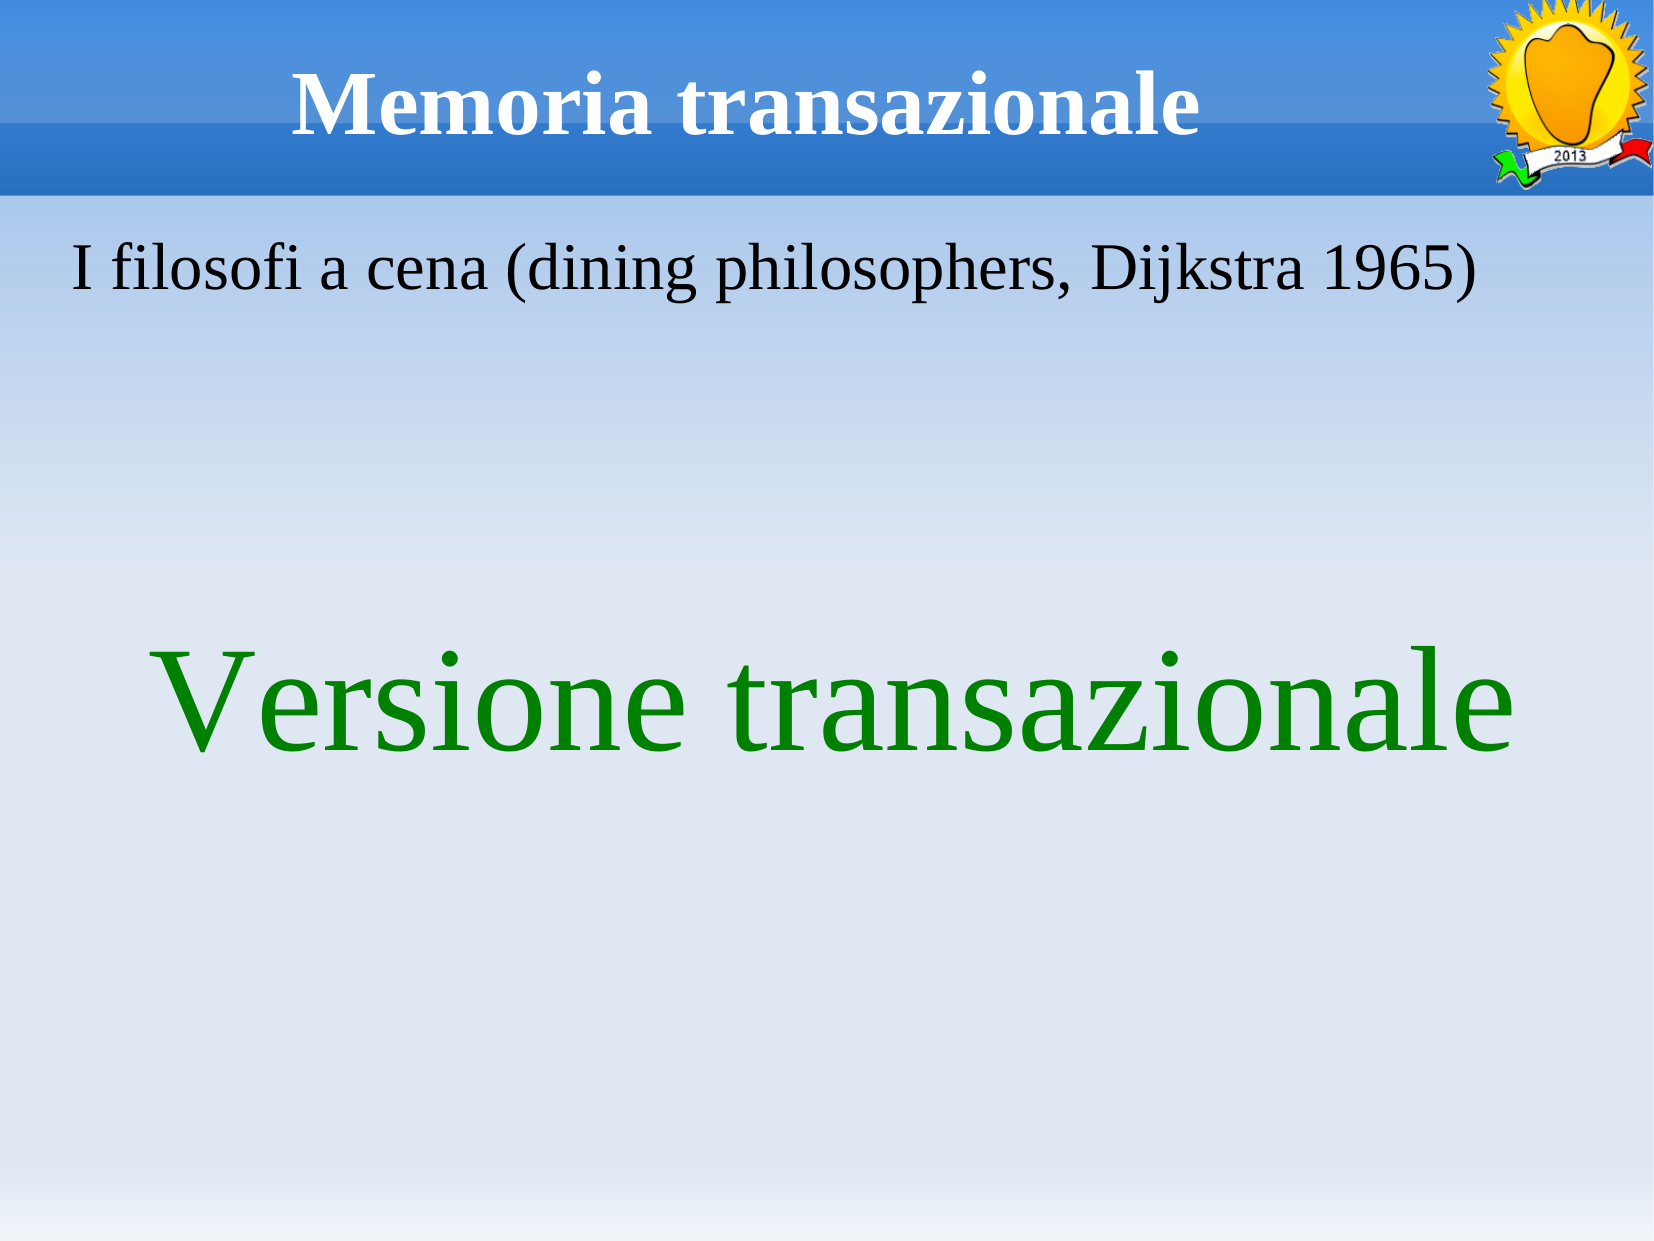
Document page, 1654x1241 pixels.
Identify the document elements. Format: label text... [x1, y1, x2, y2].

text_box I filosofi a cena (dining philosophers, Dijkstra 1965) Versione transazionale [71, 230, 1595, 783]
title Memoria transazionale [76, 7, 1418, 200]
picture [0, 0, 1654, 1241]
